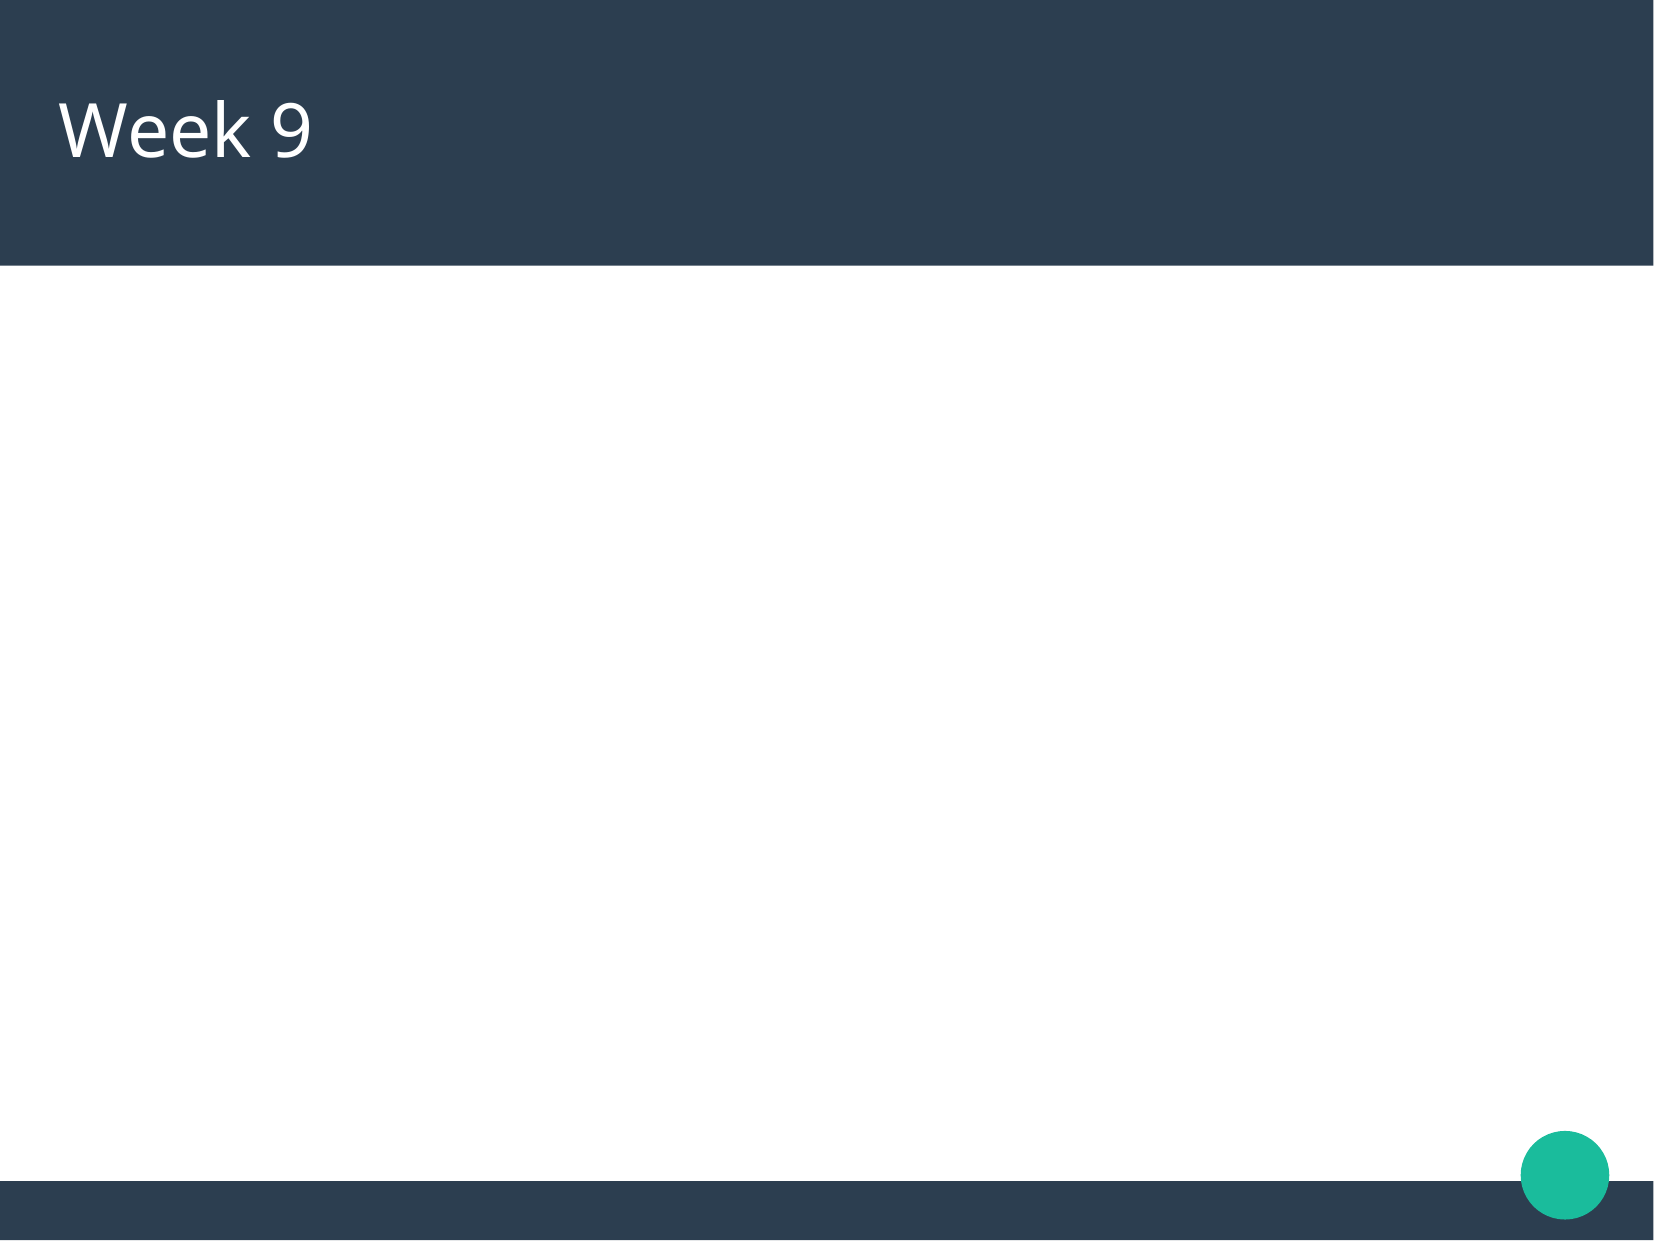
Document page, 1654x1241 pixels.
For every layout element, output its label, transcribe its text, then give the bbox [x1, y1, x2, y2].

title Week 9 [59, 49, 1595, 207]
